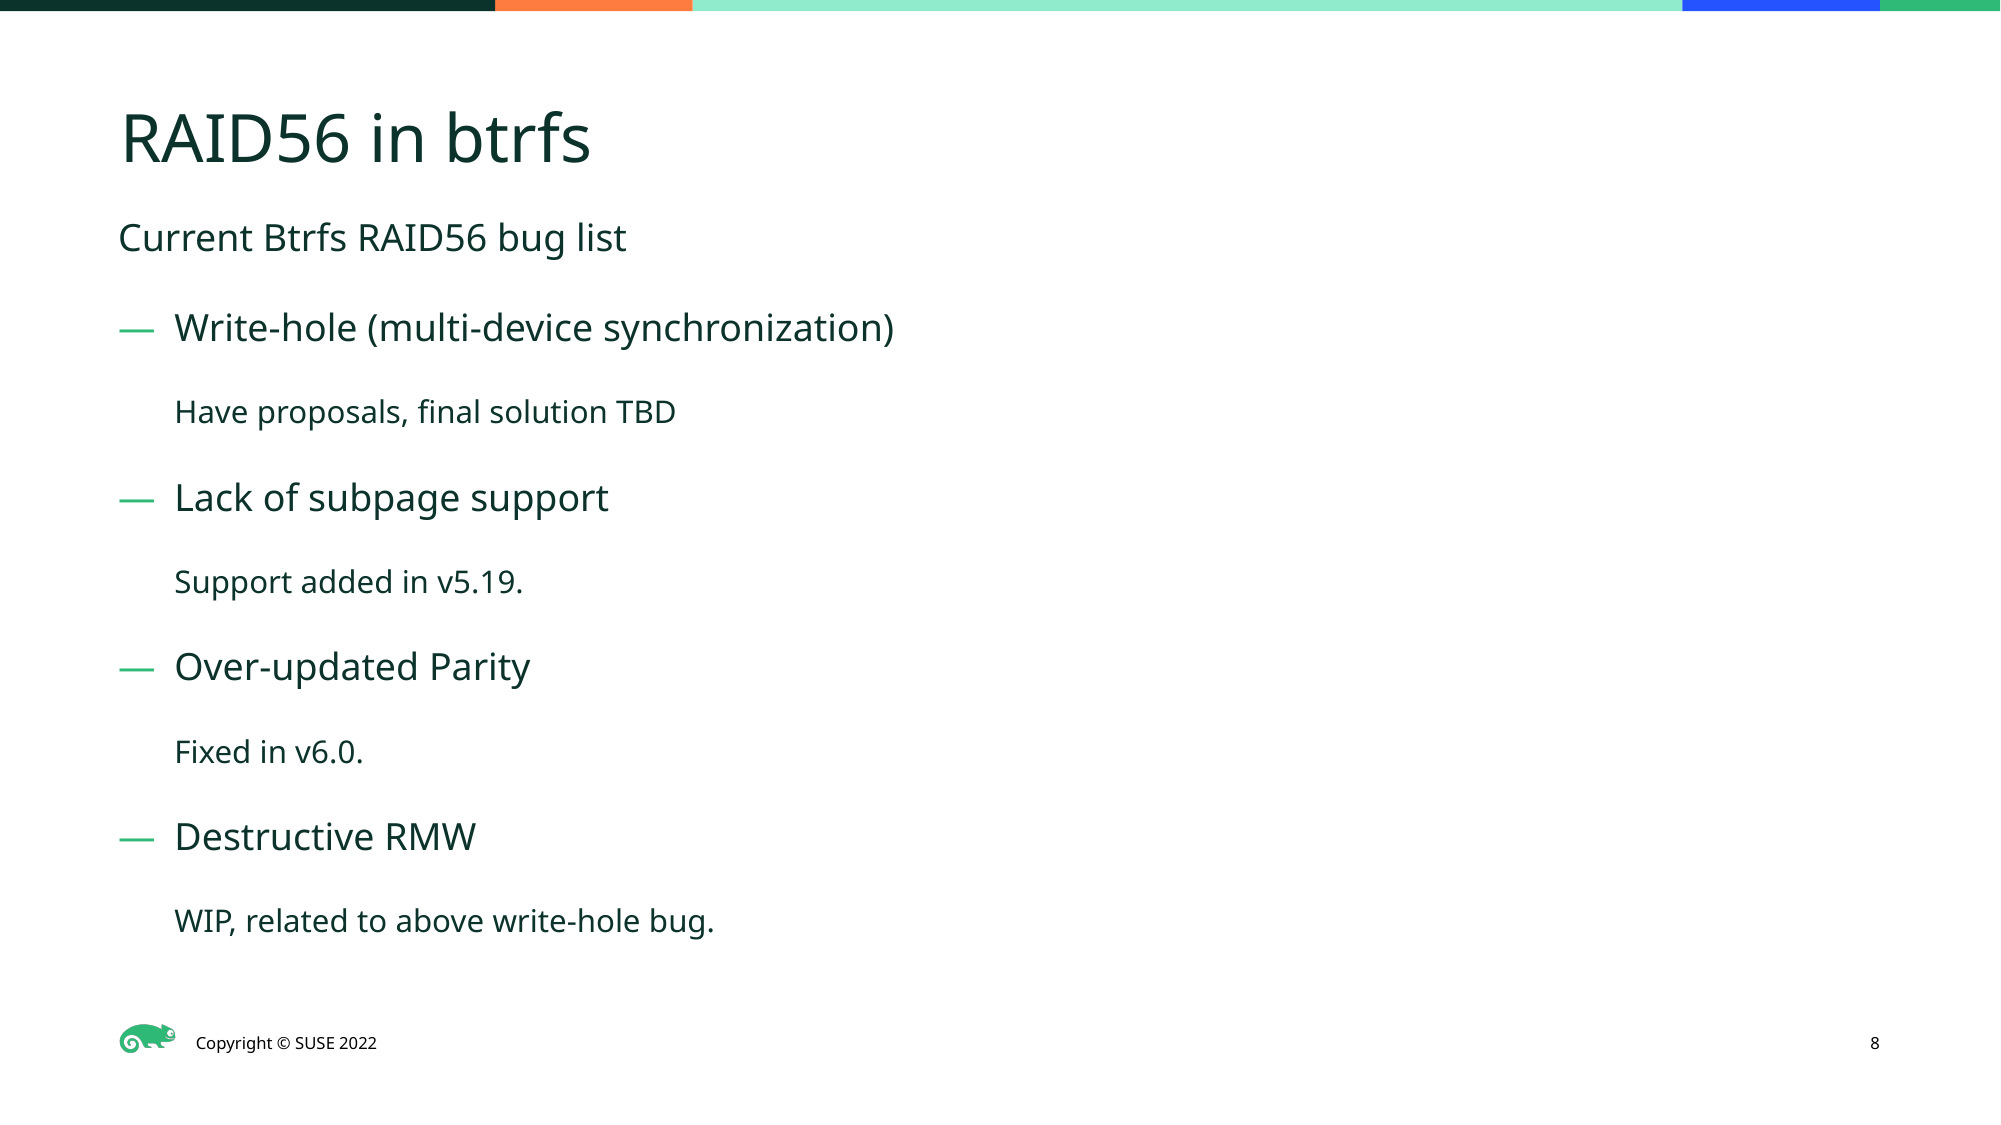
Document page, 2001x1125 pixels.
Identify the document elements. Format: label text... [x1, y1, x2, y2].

title RAID56 in btrfs [120, 103, 1880, 179]
picture [109, 1014, 186, 1059]
text_box Current Btrfs RAID56 bug list Write-hole (multi-device synchronization) Have proposals, final solution TBD Lack of subpage support Support added in v5.19. Over-updated Parity Fixed in v6.0. Destructive RMW WIP, related to above write-hole bug. [118, 206, 1802, 971]
